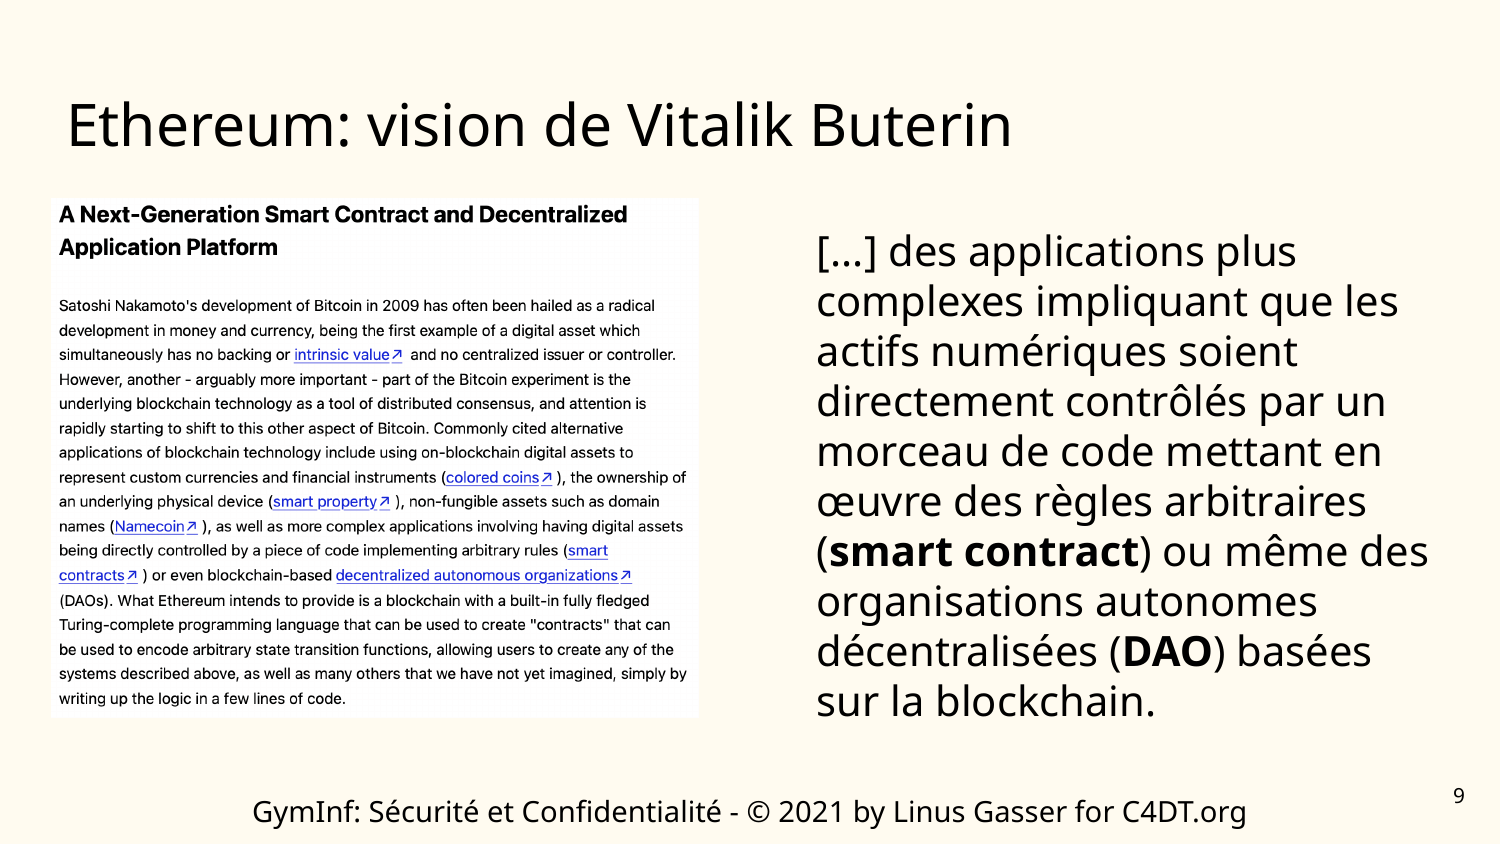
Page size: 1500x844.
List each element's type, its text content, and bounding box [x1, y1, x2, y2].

picture [51, 198, 699, 718]
title Ethereum: vision de Vitalik Buterin [51, 72, 1449, 174]
text_box [...] des applications plus complexes impliquant que les actifs numériques soient directement contrôlés par un morceau de code mettant en œuvre des règles arbitraires (smart contract) ou même des organisations autonomes décentralisées (DAO) basées sur la blockchain. [801, 209, 1449, 741]
slide_number <number> [1389, 764, 1480, 830]
